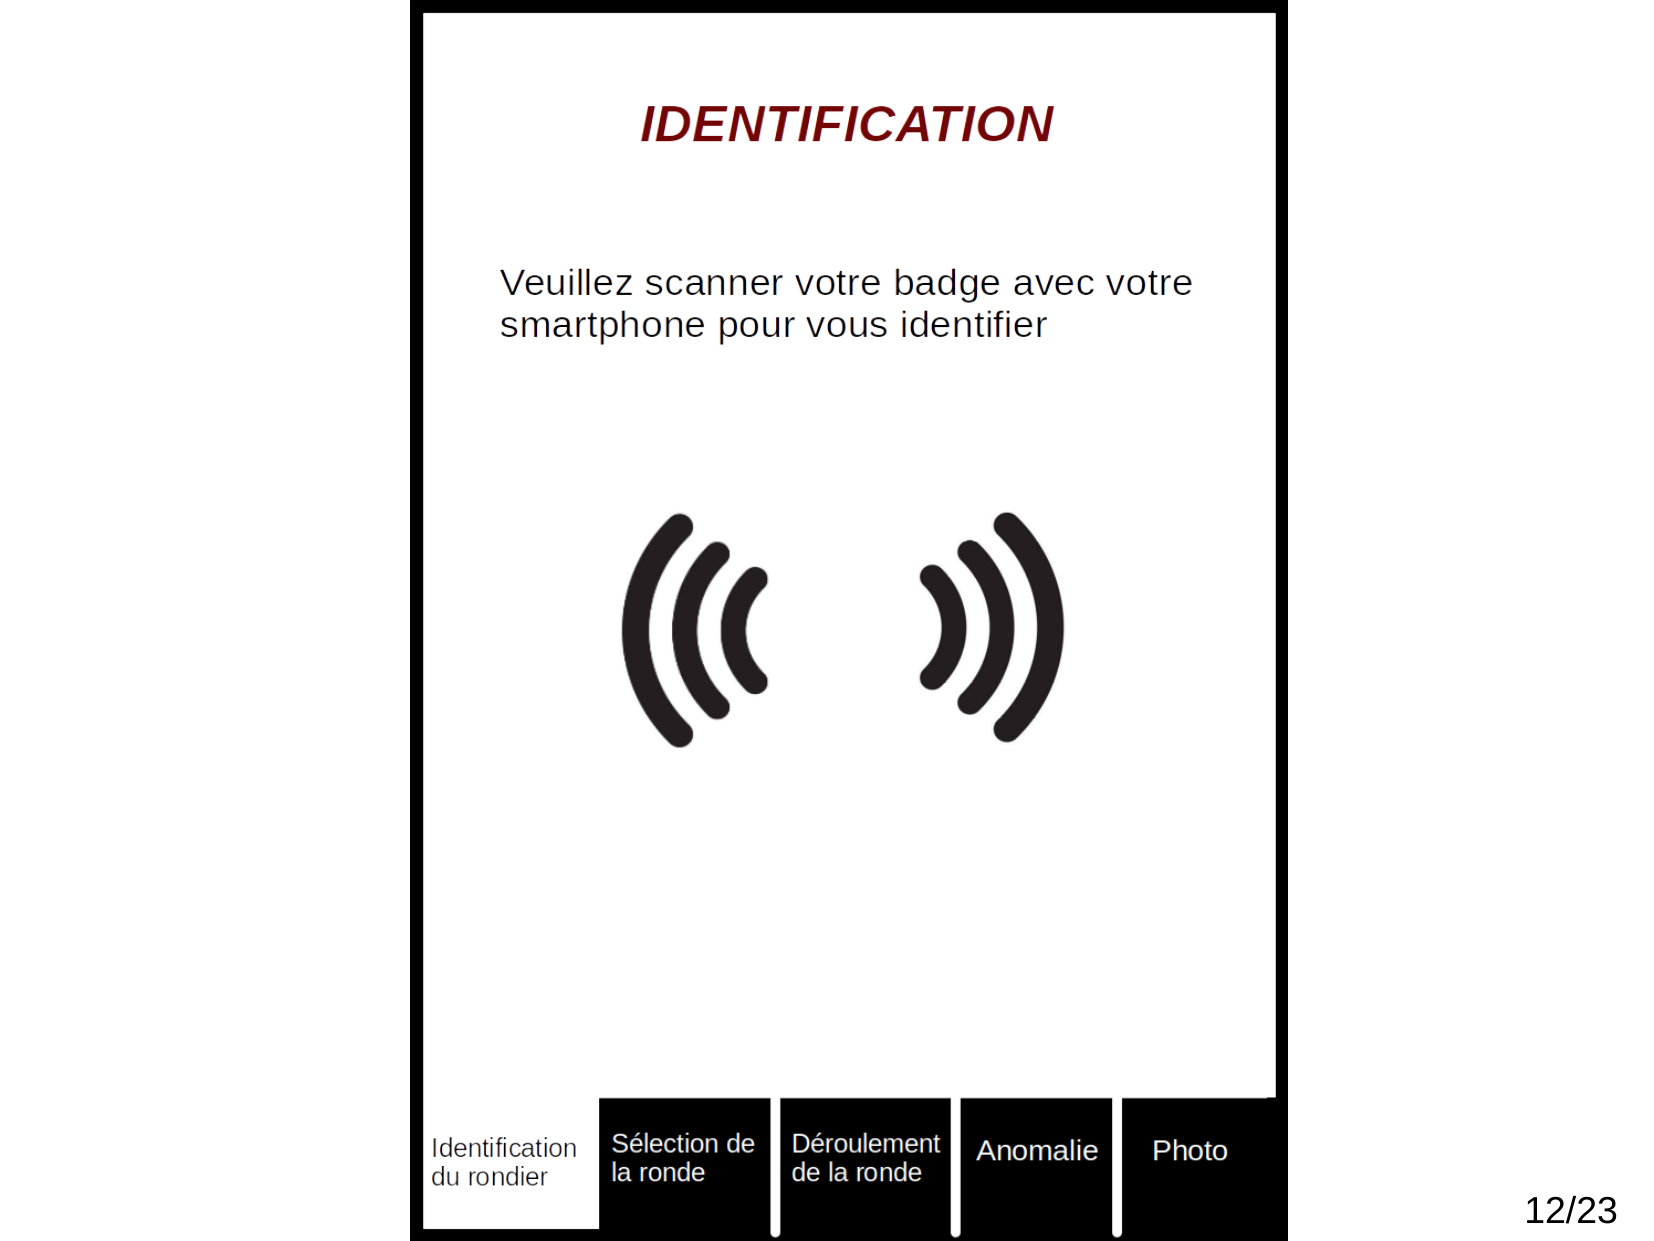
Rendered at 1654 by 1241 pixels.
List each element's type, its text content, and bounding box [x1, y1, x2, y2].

picture [410, 0, 1288, 1241]
text_box <numéro>/23 [1509, 1182, 1654, 1241]
